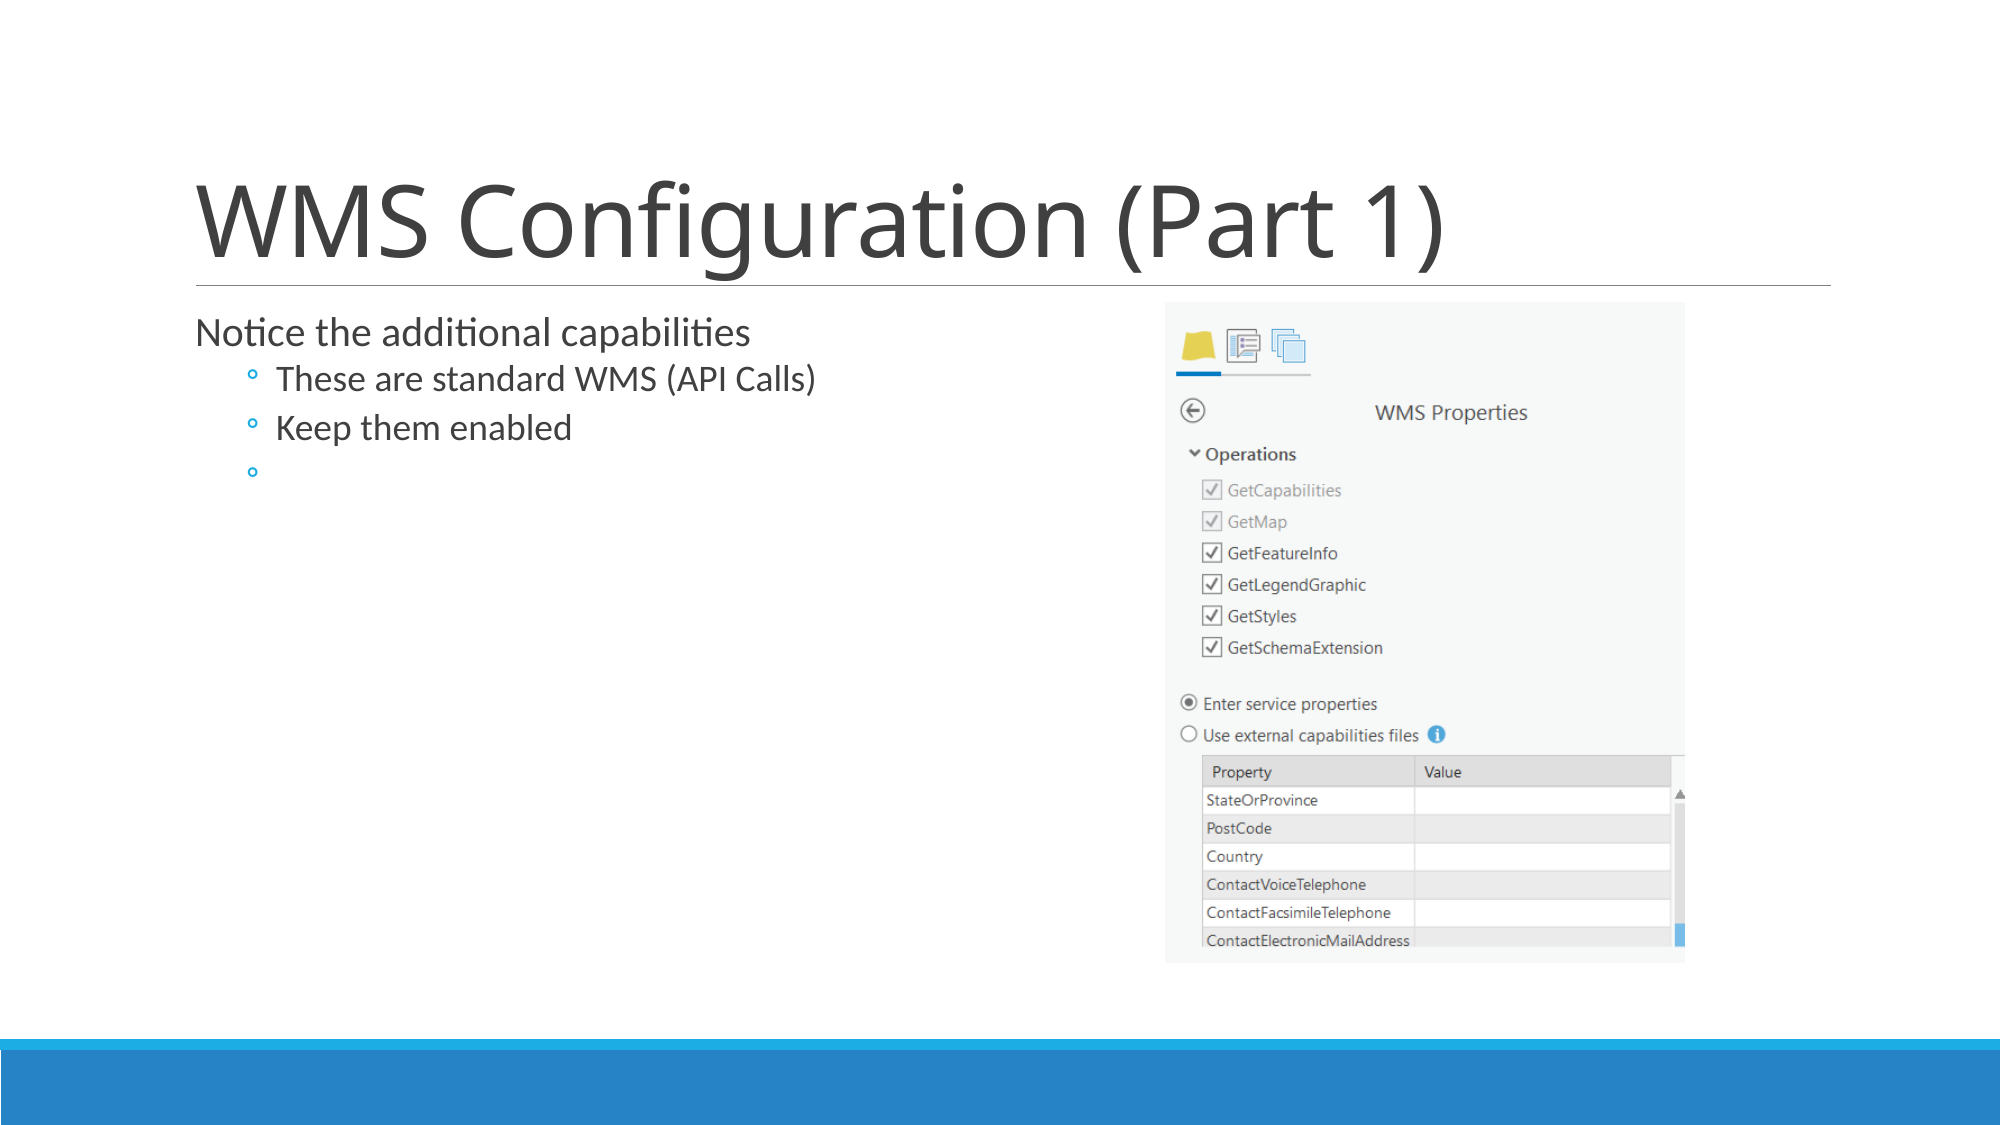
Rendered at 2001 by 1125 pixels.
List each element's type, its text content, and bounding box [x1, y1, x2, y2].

list Notice the additional capabilities These are standard WMS (API Calls) Keep them enabled [180, 302, 991, 963]
title WMS Configuration (Part 1) [180, 47, 1831, 286]
picture [1165, 302, 1685, 963]
